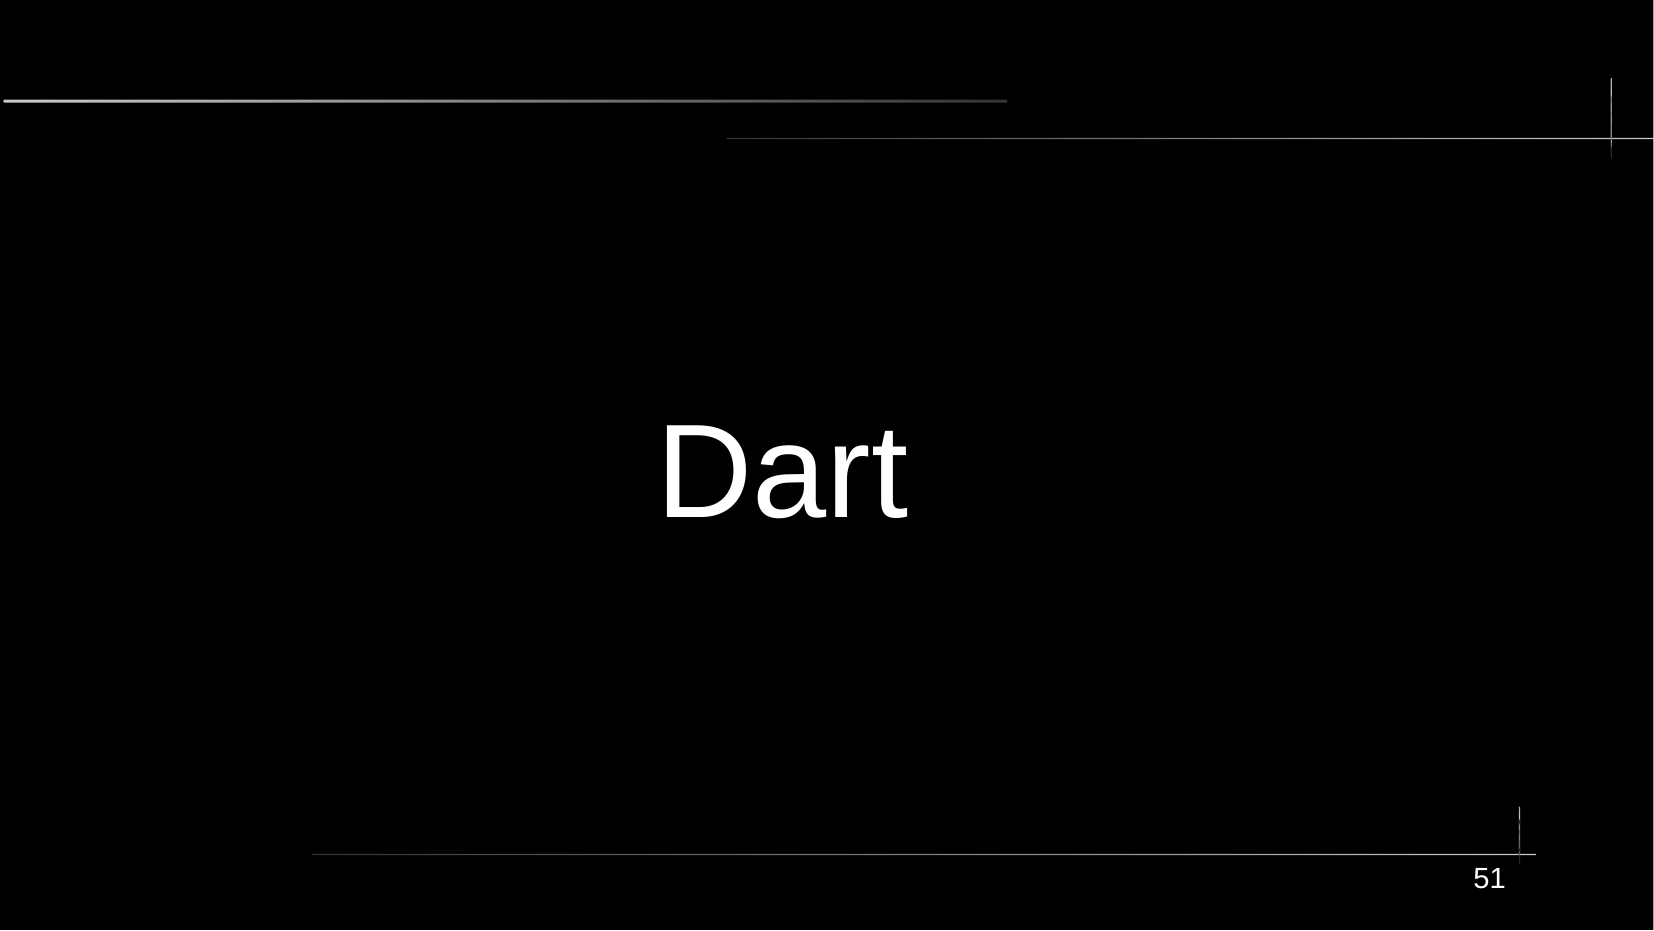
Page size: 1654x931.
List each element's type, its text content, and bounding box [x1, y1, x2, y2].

subtitle Dart [0, 225, 1565, 718]
